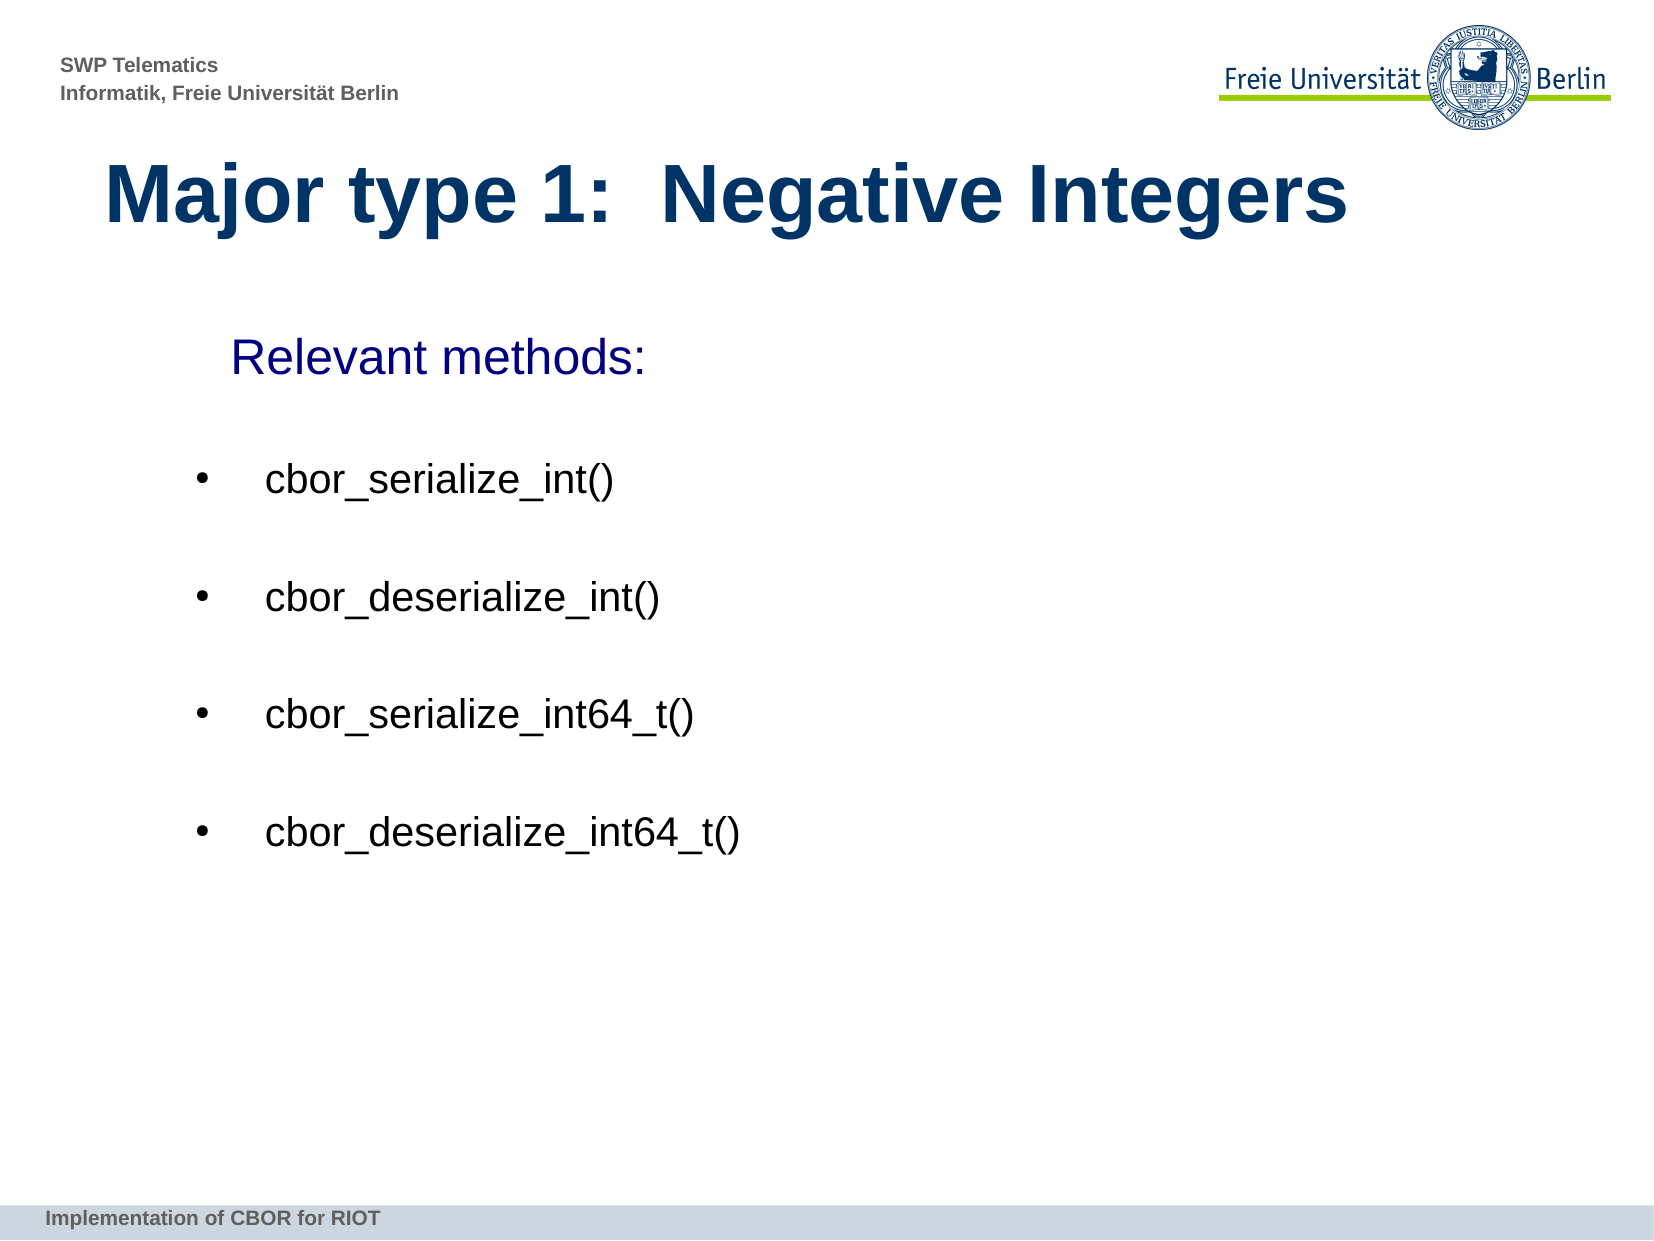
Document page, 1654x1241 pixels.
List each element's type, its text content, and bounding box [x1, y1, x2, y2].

picture [1219, 25, 1611, 130]
list Relevant methods: cbor_serialize_int() cbor_deserialize_int() cbor_serialize_int64_t() cbor_deserialize_int64_t() [195, 270, 1609, 1126]
title Major type 1: Negative Integers [45, 147, 1609, 260]
